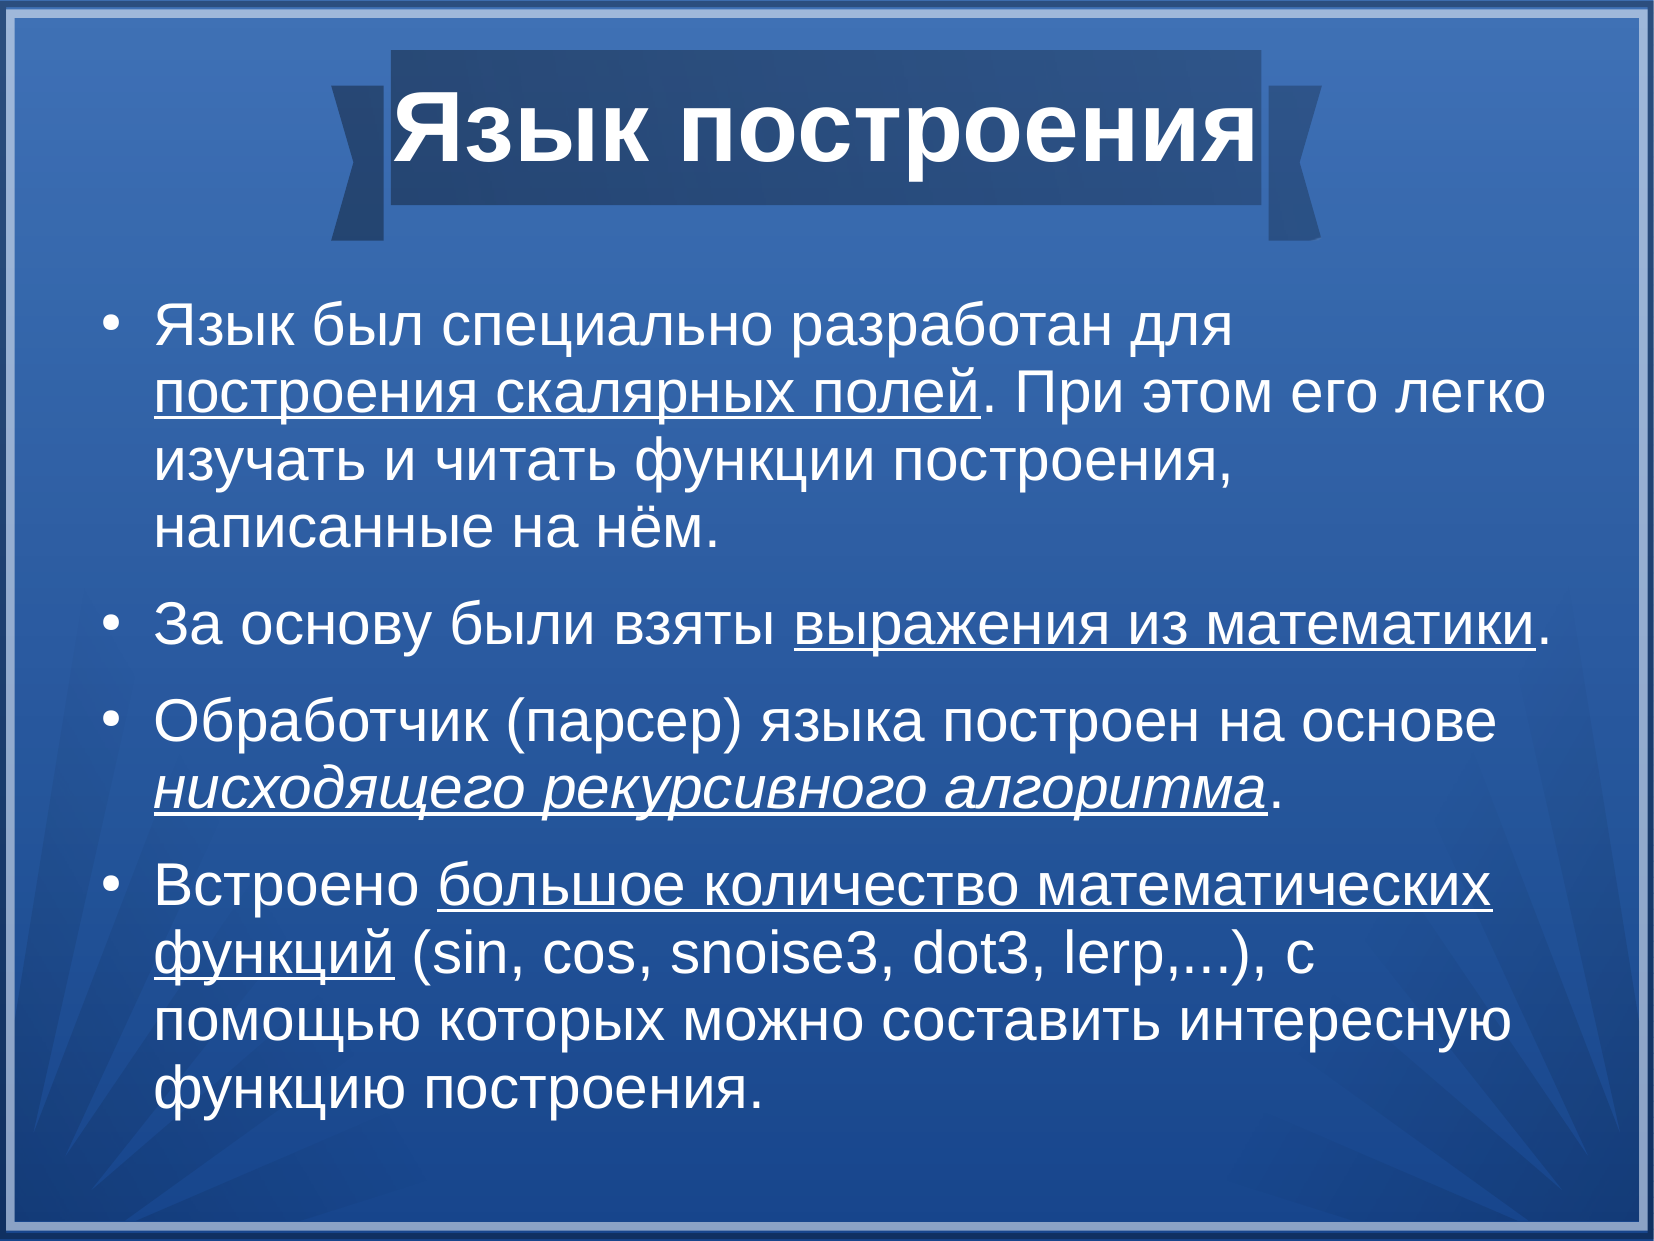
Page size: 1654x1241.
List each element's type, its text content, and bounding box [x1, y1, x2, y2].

list Язык был специально разработан для построения скалярных полей. При этом его легко изучать и читать функции построения, написанные на нём. За основу были взяты выражения из математики. Обработчик (парсер) языка построен на основе нисходящего рекурсивного алгоритма. Встроено большое количество математических функций (sin, cos, snoise3, dot3, lerp,...), с помощью которых можно составить интересную функцию построения. [82, 290, 1571, 1124]
title Язык построения [389, 49, 1264, 205]
